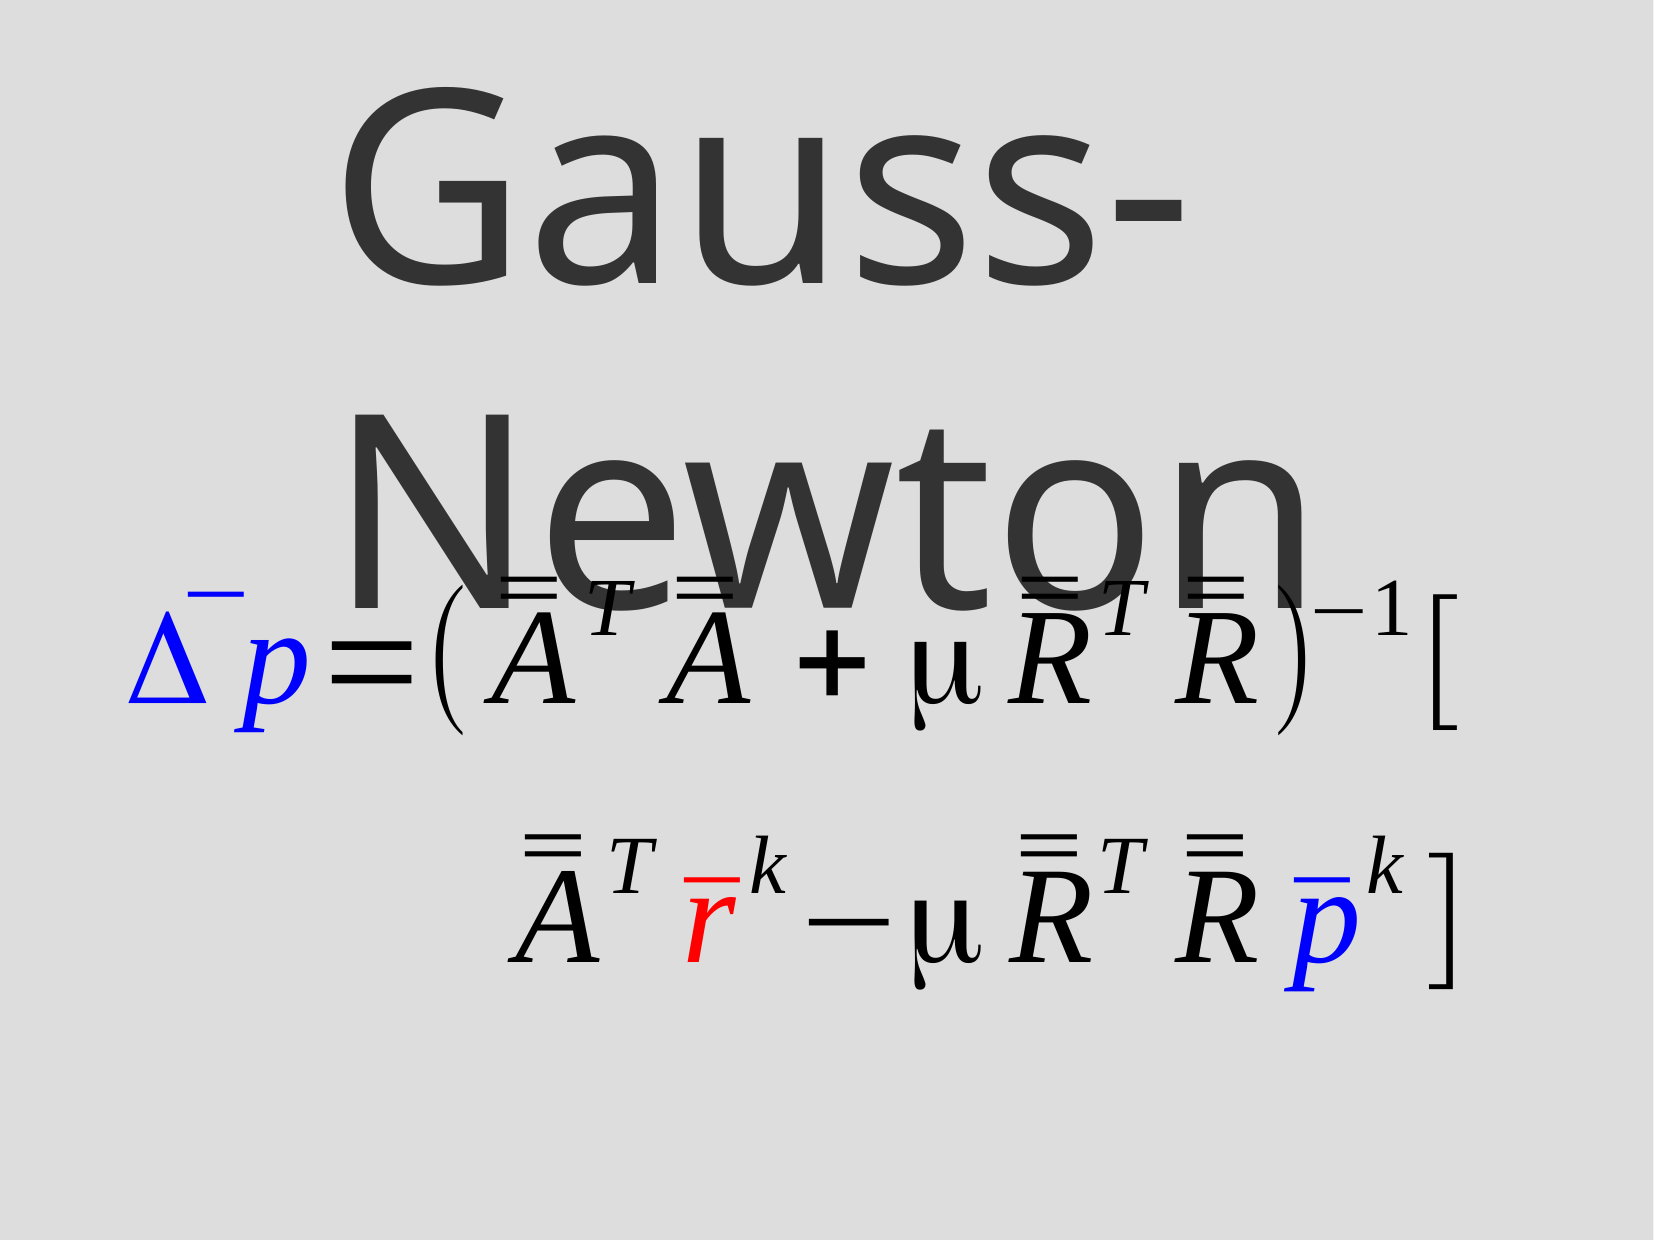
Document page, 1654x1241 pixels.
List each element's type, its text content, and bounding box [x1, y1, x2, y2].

chart [494, 819, 1470, 997]
chart [114, 561, 1472, 743]
title Gauss-Newton [82, 0, 1571, 567]
